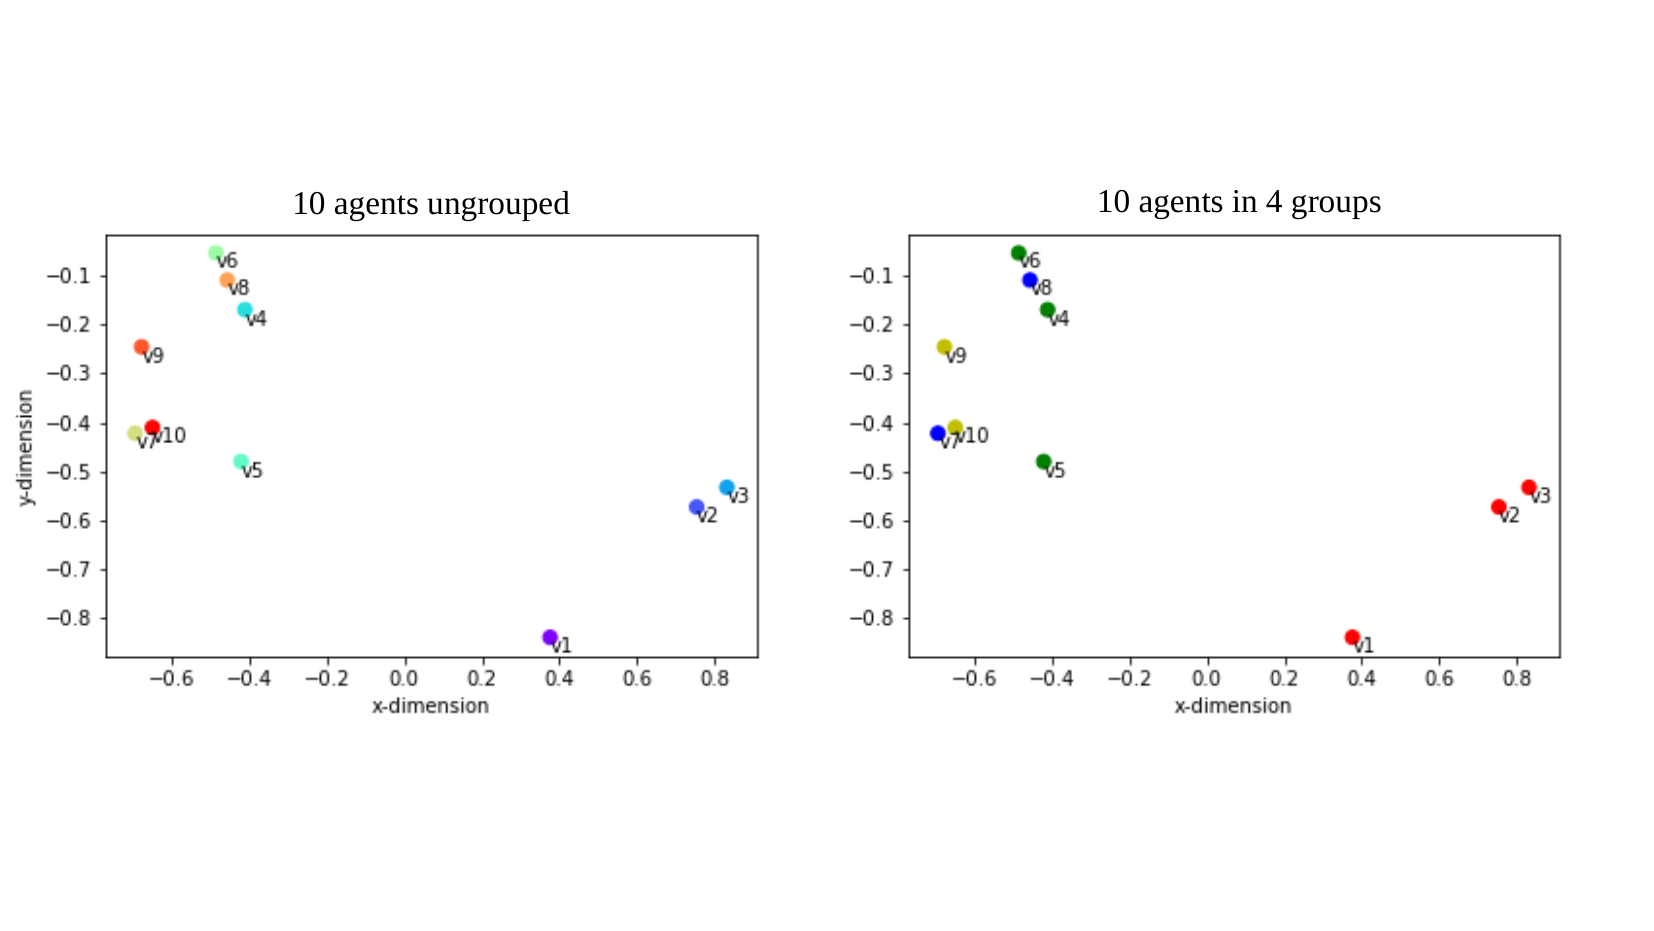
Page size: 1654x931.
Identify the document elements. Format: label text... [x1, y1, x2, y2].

text_box 10 agents in 4 groups [1082, 175, 1447, 237]
text_box 10 agents ungrouped [277, 177, 632, 234]
picture [1, 167, 1643, 727]
